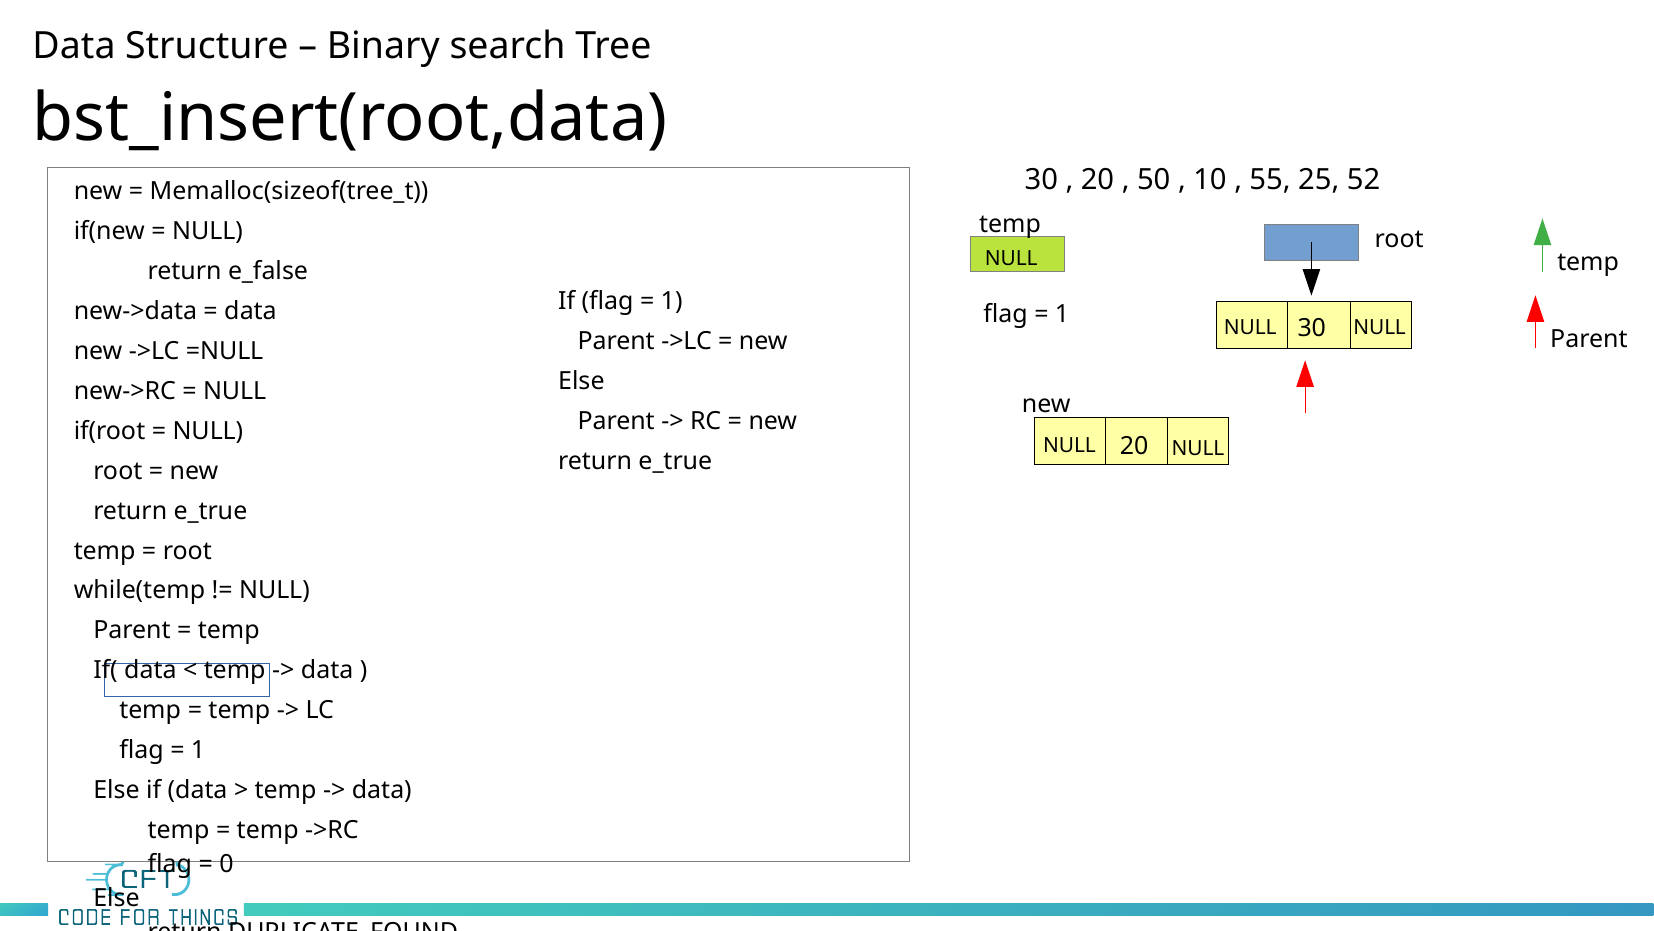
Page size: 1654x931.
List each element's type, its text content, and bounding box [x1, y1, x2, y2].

text_box temp [964, 198, 1069, 243]
title Data Structure – Binary search Tree bst_insert(root,data) [32, 12, 1184, 166]
text_box [1168, 417, 1229, 425]
text_box [1351, 344, 1412, 349]
text_box NULL [1156, 425, 1241, 465]
text_box new [1007, 378, 1089, 423]
picture [59, 866, 237, 925]
text_box [1216, 344, 1287, 349]
text_box flag = 1 [968, 288, 1111, 333]
text_box root [1359, 212, 1440, 258]
text_box [1264, 224, 1359, 261]
text_box 20 [1105, 420, 1167, 465]
text_box 30 [1282, 302, 1345, 347]
text_box Parent [1535, 312, 1646, 358]
text_box new = Memalloc(sizeof(tree_t)) if(new = NULL) return e_false new->data = data new ->LC =NULL new->RC = NULL if(root = NULL) root = new return e_true temp = root while(temp != NULL) Parent = temp If( data < temp -> data ) temp = temp -> LC flag = 1 Else if (data > temp -> data) temp = temp ->RC flag = 0 Else return DUPLICATE_FOUND [59, 166, 603, 866]
text_box [1288, 344, 1350, 349]
text_box [1089, 417, 1105, 423]
text_box temp [1542, 236, 1638, 281]
text_box [603, 167, 910, 862]
text_box If (flag = 1) Parent ->LC = new Else Parent -> RC = new return e_true [543, 275, 863, 496]
text_box [1054, 243, 1065, 272]
text_box 30 , 20 , 50 , 10 , 55, 25, 52 [1009, 141, 1536, 201]
text_box [47, 167, 59, 862]
text_box NULL [1209, 304, 1293, 344]
text_box NULL [1028, 423, 1112, 463]
text_box NULL [970, 236, 1054, 276]
text_box NULL [1338, 304, 1430, 344]
